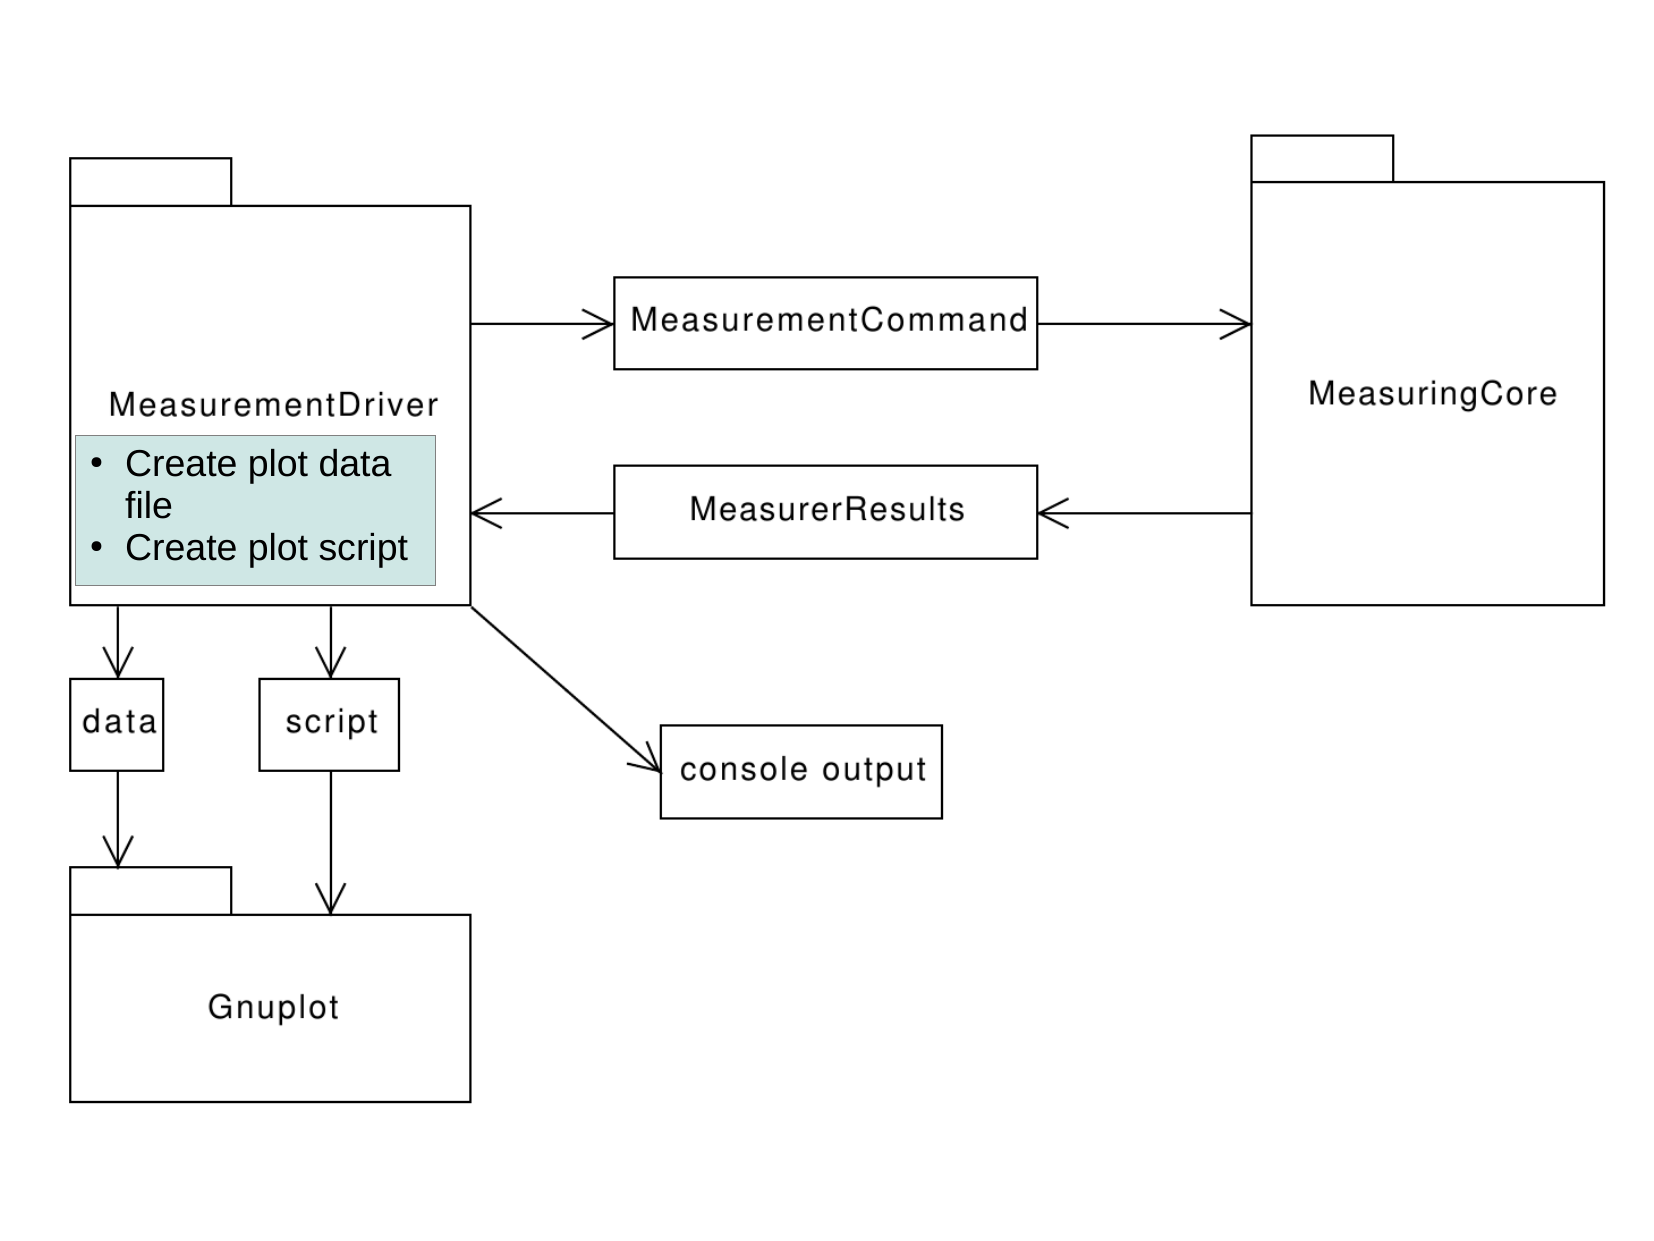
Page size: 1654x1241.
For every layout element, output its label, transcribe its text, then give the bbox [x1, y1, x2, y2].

picture [0, 88, 1654, 1152]
text_box Create plot data file Create plot script [75, 435, 436, 586]
